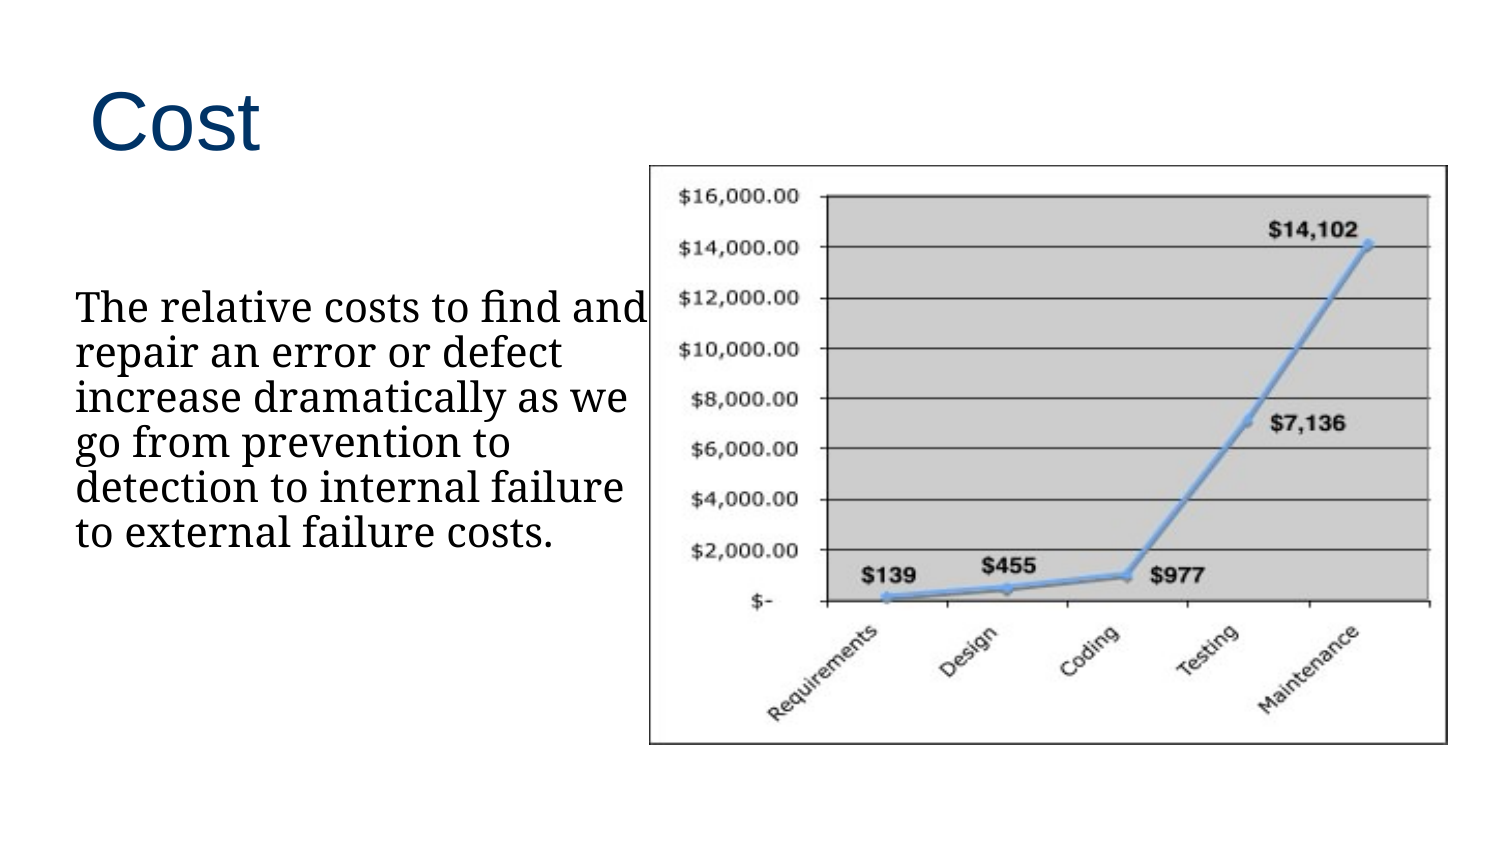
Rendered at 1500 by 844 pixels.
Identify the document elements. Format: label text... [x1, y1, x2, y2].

picture [649, 165, 1448, 745]
title Cost [75, 33, 1425, 165]
subtitle The relative costs to find and repair an error or defect increase dramatically as we go from prevention to detection to internal failure to external failure costs. [75, 146, 650, 697]
